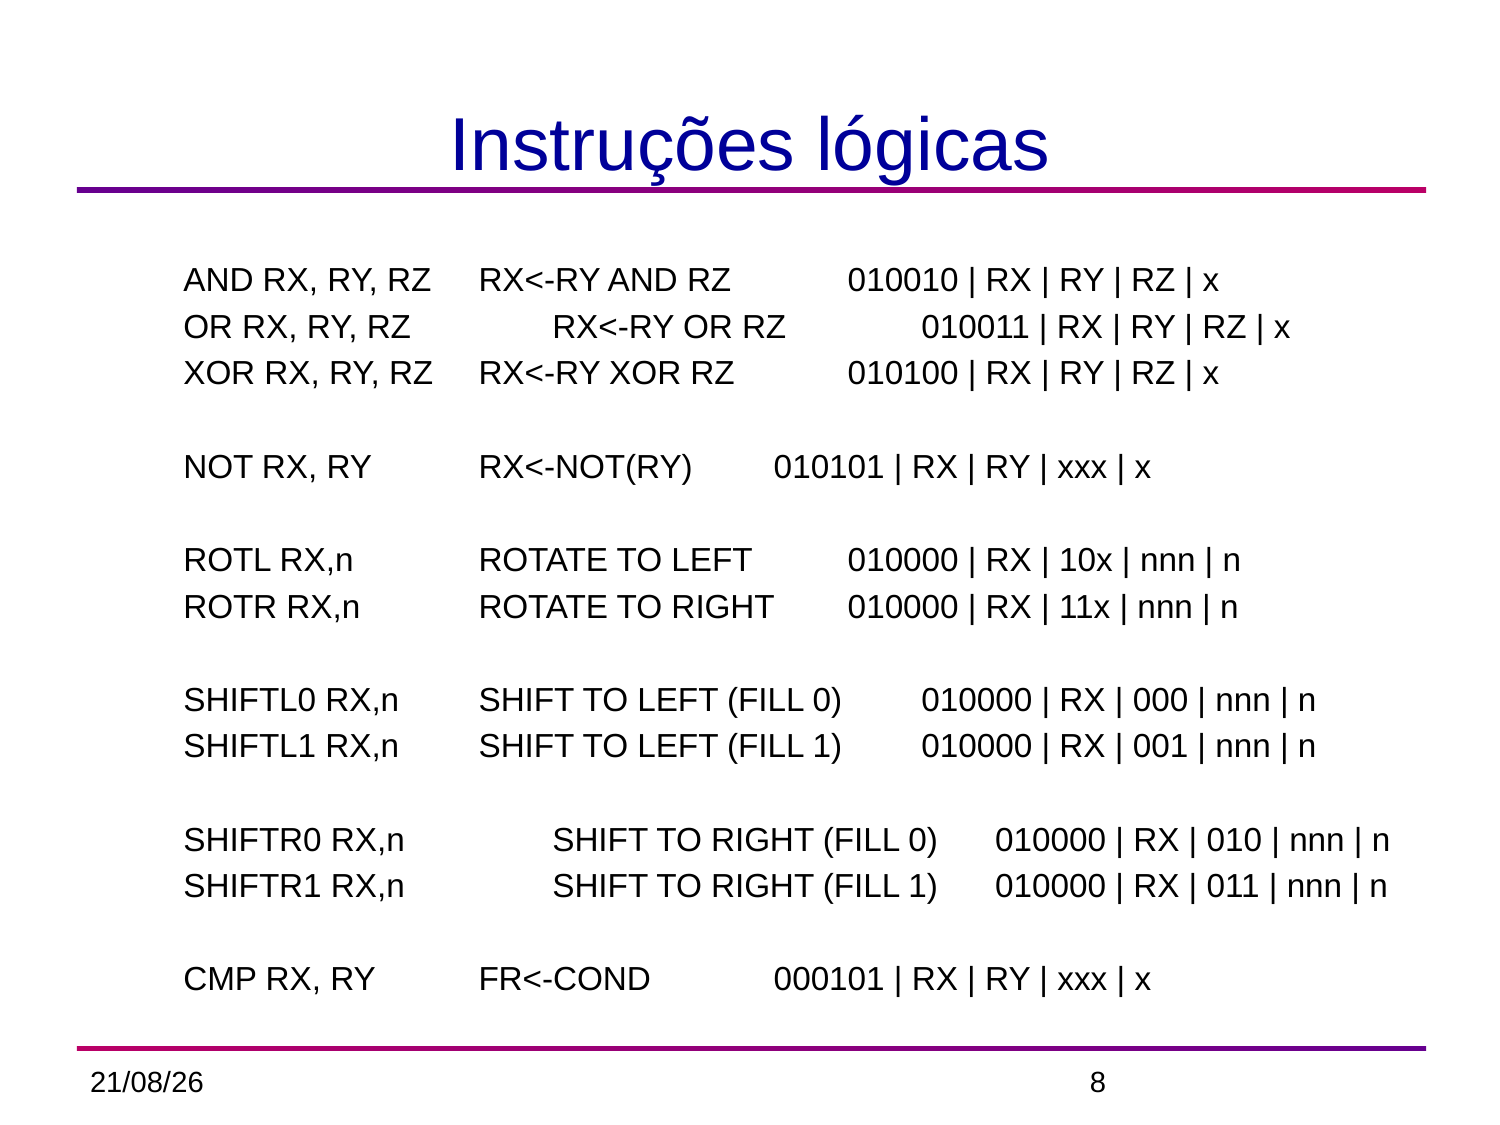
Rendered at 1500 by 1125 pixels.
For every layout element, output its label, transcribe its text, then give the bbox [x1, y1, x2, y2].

slide_number <number> [1074, 1055, 1425, 1125]
slide_number 18/06/15 [75, 1055, 425, 1125]
text_box AND RX, RY, RZ RX<-RY AND RZ 010010 | RX | RY | RZ | x OR RX, RY, RZ RX<-RY OR RZ 010011 | RX | RY | RZ | x XOR RX, RY, RZ RX<-RY XOR RZ 010100 | RX | RY | RZ | x NOT RX, RY RX<-NOT(RY) 010101 | RX | RY | xxx | x ROTL RX,n ROTATE TO LEFT 010000 | RX | 10x | nnn | n ROTR RX,n ROTATE TO RIGHT 010000 | RX | 11x | nnn | n SHIFTL0 RX,n SHIFT TO LEFT (FILL 0) 010000 | RX | 000 | nnn | n SHIFTL1 RX,n SHIFT TO LEFT (FILL 1) 010000 | RX | 001 | nnn | n SHIFTR0 RX,n SHIFT TO RIGHT (FILL 0) 010000 | RX | 010 | nnn | n SHIFTR1 RX,n SHIFT TO RIGHT (FILL 1) 010000 | RX | 011 | nnn | n CMP RX, RY FR<-COND 000101 | RX | RY | xxx | x [112, 251, 1463, 1055]
title Instruções lógicas [76, 74, 1424, 193]
